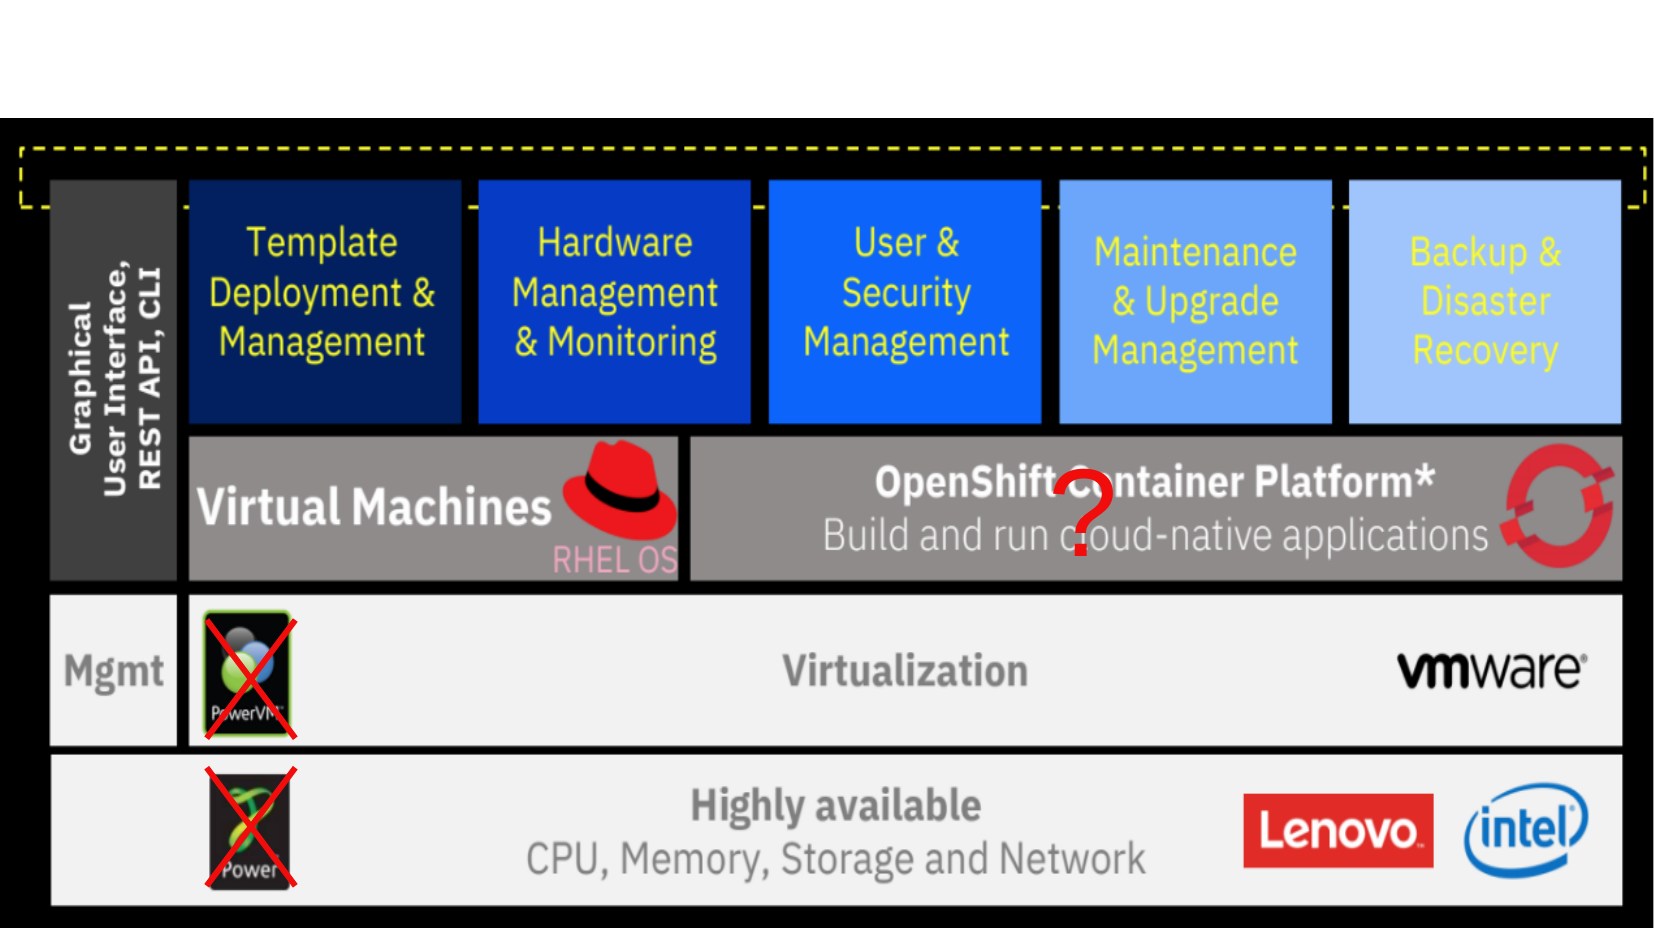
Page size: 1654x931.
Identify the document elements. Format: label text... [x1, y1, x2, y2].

picture [0, 118, 1654, 928]
text_box ? [1033, 435, 1152, 591]
